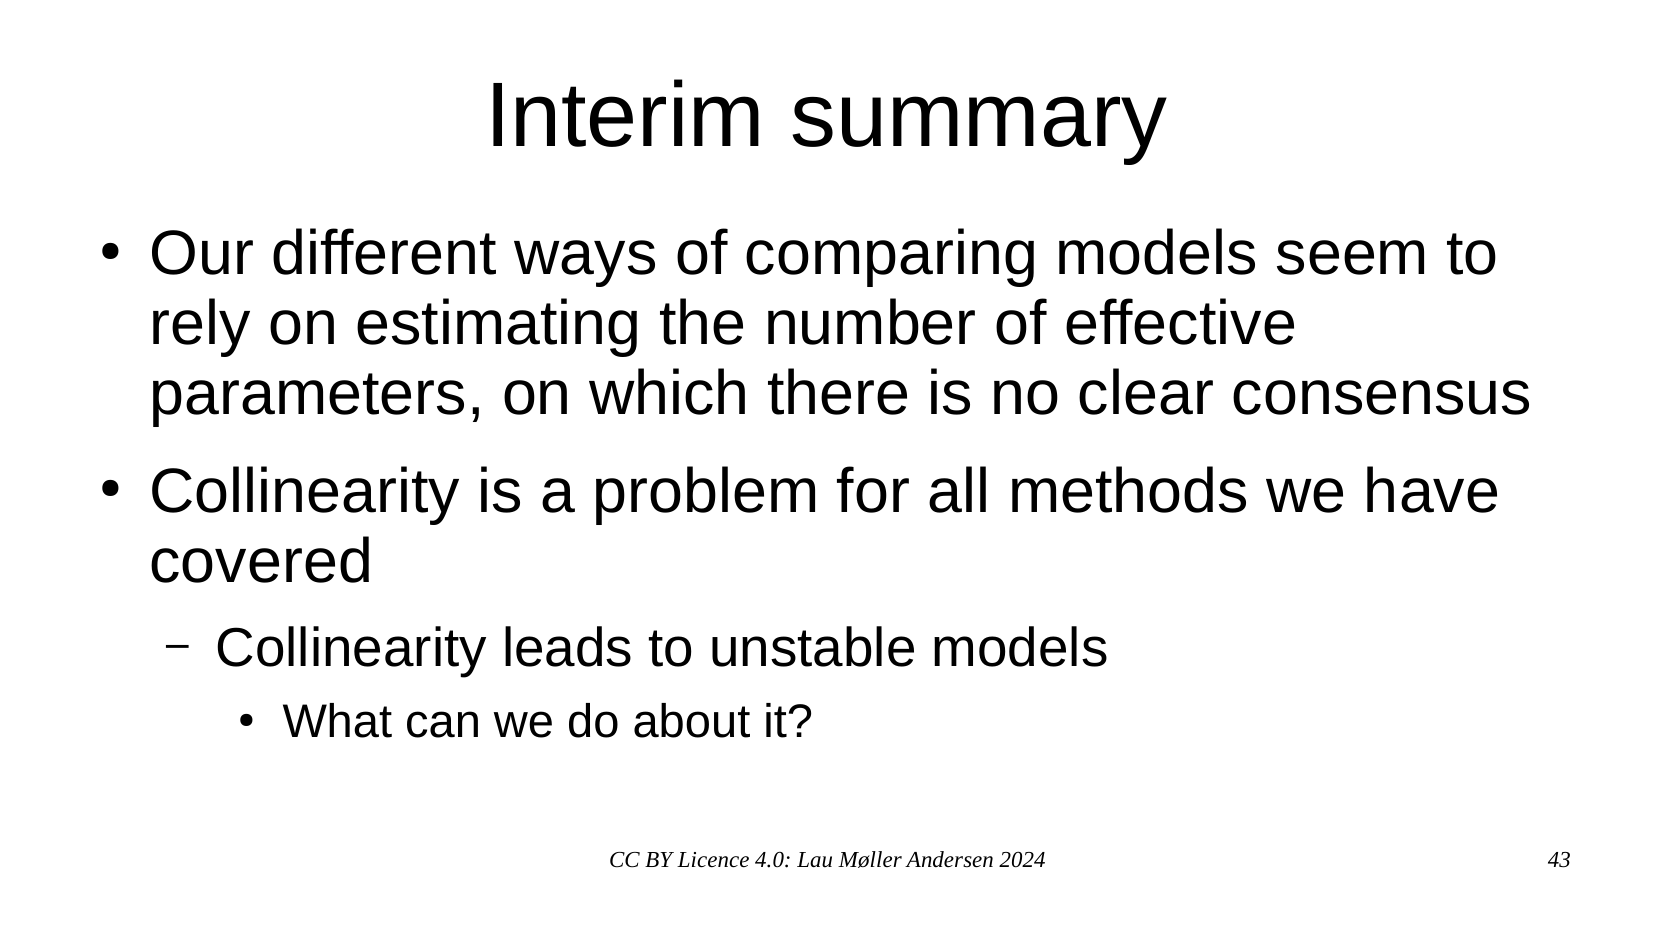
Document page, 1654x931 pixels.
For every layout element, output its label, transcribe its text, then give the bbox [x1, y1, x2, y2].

list Our different ways of comparing models seem to rely on estimating the number of effective parameters, on which there is no clear consensus Collinearity is a problem for all methods we have covered Collinearity leads to unstable models What can we do about it? [82, 217, 1571, 758]
title Interim summary [82, 37, 1571, 193]
